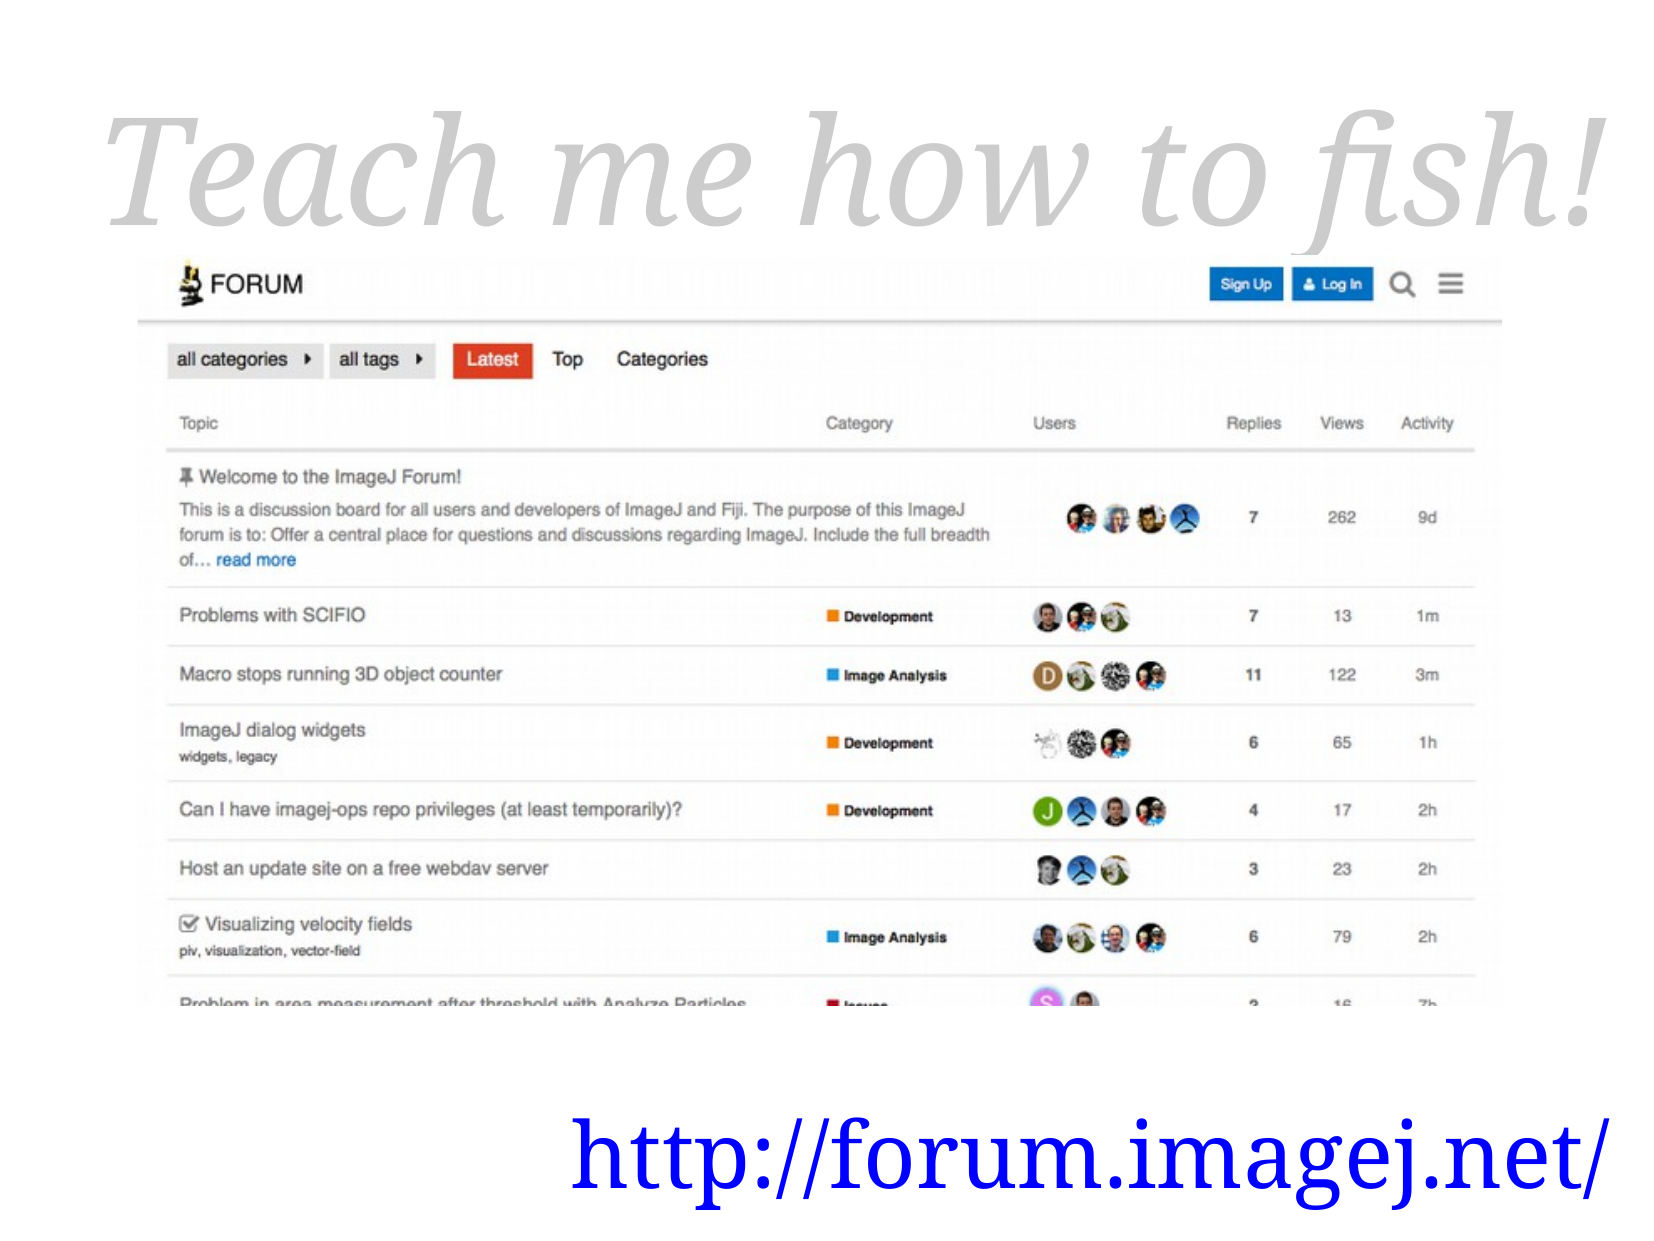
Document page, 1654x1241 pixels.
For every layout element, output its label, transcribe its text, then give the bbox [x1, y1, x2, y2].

text_box Teach me how to fish! [81, 57, 1654, 405]
text_box http://forum.imagej.net/ [51, 1083, 1627, 1200]
picture [137, 255, 1503, 1006]
